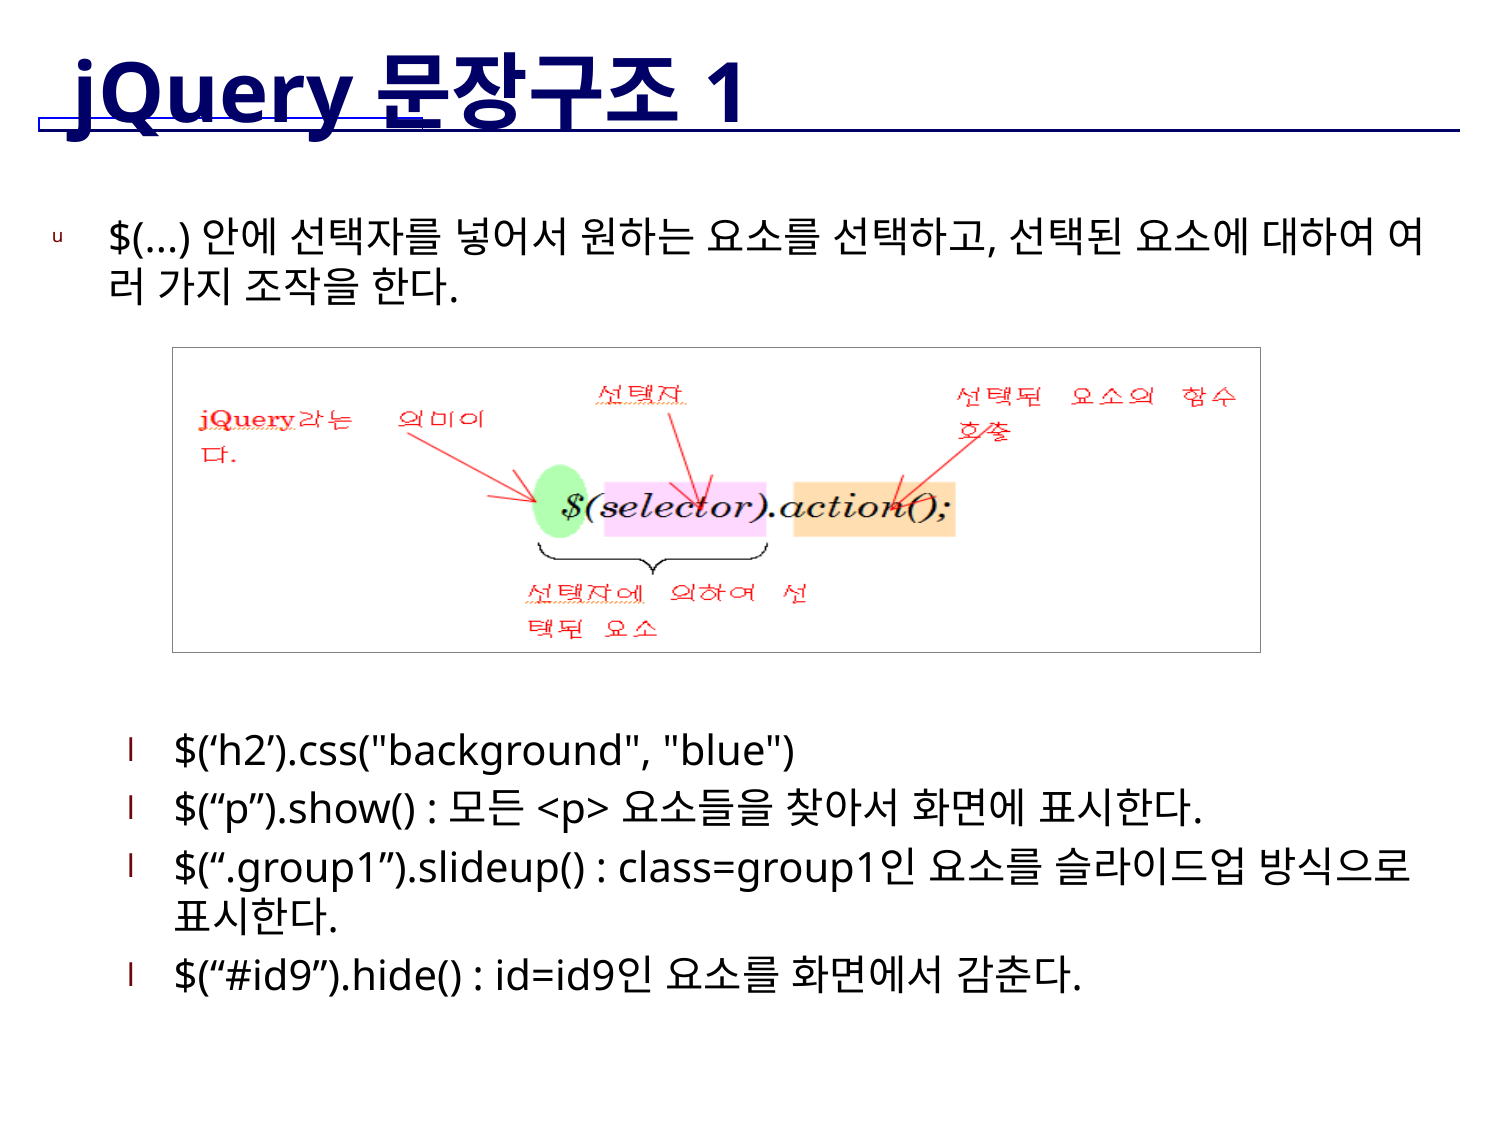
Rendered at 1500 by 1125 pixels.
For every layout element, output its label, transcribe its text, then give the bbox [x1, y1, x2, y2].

picture [172, 347, 1261, 653]
list $(...) 안에 선택자를 넣어서 원하는 요소를 선택하고, 선택된 요소에 대하여 여러 가지 조작을 한다. $(‘h2’).css("background", "blue") $(“p”).show() : 모든 <p> 요소들을 찾아서 화면에 표시한다. $(“.group1”).slideup() : class=group1인 요소를 슬라이드업 방식으로 표시한다. $(“#id9”).hide() : id=id9인 요소를 화면에서 감춘다. [37, 202, 1460, 1038]
title jQuery 문장구조 1 [58, 31, 1077, 110]
